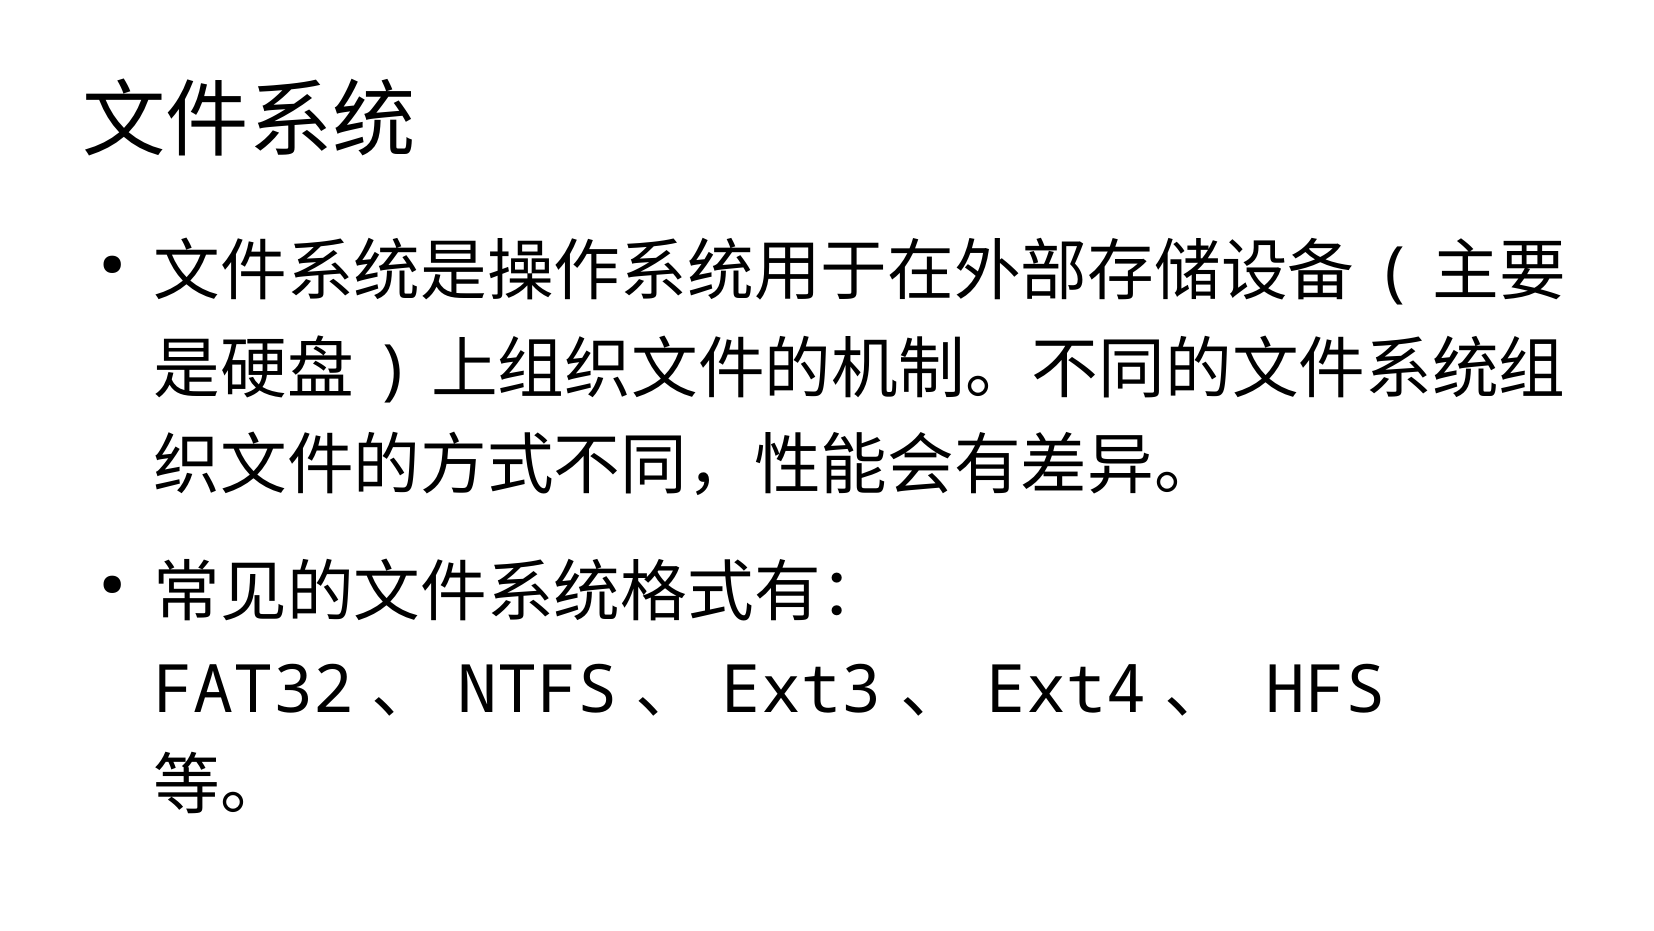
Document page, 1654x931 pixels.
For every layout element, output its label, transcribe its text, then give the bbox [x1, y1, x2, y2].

title 文件系统 [82, 37, 1571, 189]
list 文件系统是操作系统用于在外部存储设备(主要是硬盘)上组织文件的机制。不同的文件系统组织文件的方式不同，性能会有差异。 常见的文件系统格式有：FAT32、NTFS、Ext3、Ext4、 HFS 等。 [82, 217, 1571, 839]
